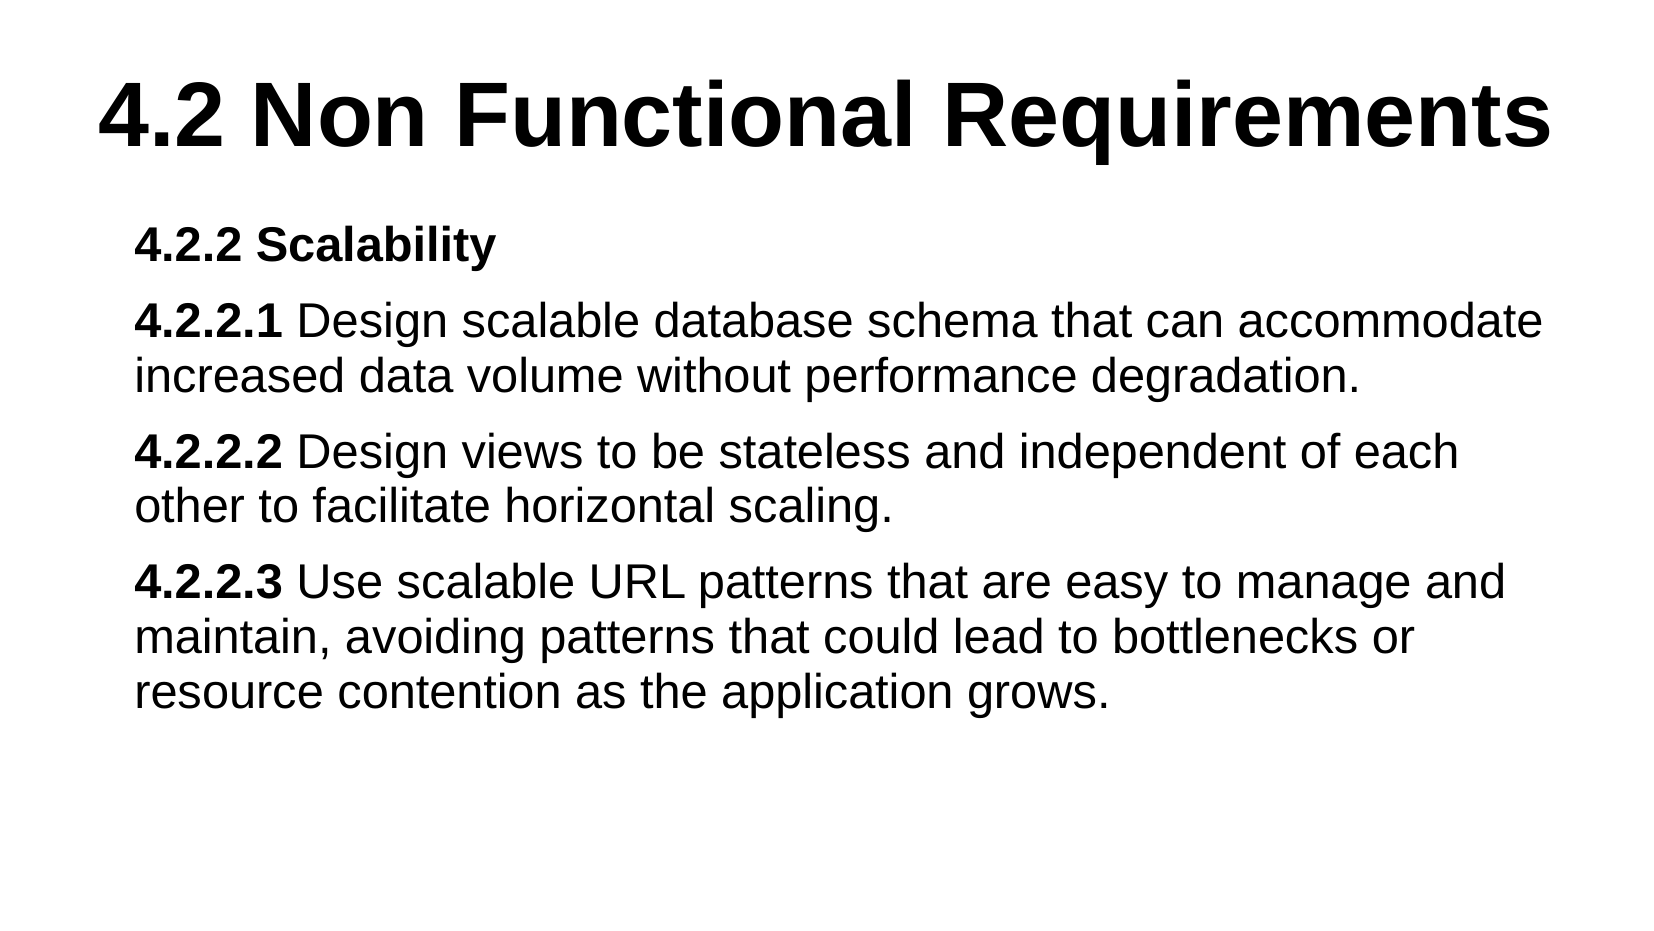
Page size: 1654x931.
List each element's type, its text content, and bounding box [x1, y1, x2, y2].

title 4.2 Non Functional Requirements [82, 37, 1571, 193]
list 4.2.2 Scalability 4.2.2.1 Design scalable database schema that can accommodate increased data volume without performance degradation. 4.2.2.2 Design views to be stateless and independent of each other to facilitate horizontal scaling. 4.2.2.3 Use scalable URL patterns that are easy to manage and maintain, avoiding patterns that could lead to bottlenecks or resource contention as the application grows. [82, 217, 1571, 758]
